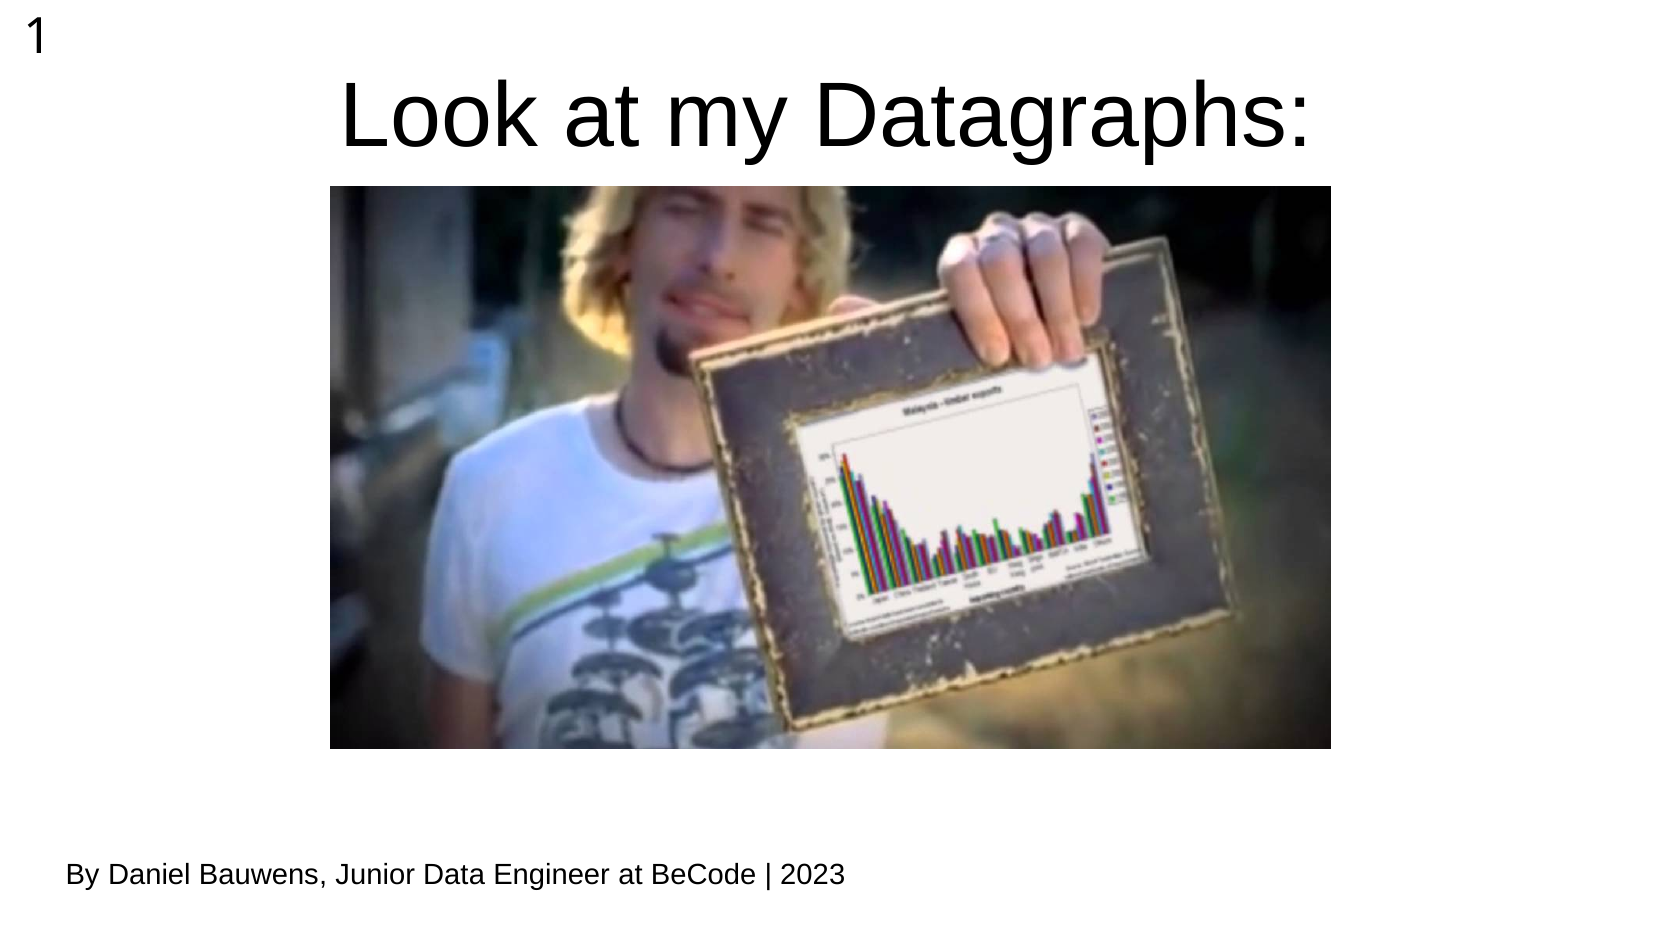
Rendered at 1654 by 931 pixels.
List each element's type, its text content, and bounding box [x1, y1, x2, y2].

subtitle By Daniel Bauwens, Junior Data Engineer at BeCode | 2023 [11, 848, 901, 901]
picture [330, 186, 1331, 749]
title Look at my Datagraphs: [82, 37, 1571, 193]
text_box 1 [0, 0, 76, 69]
